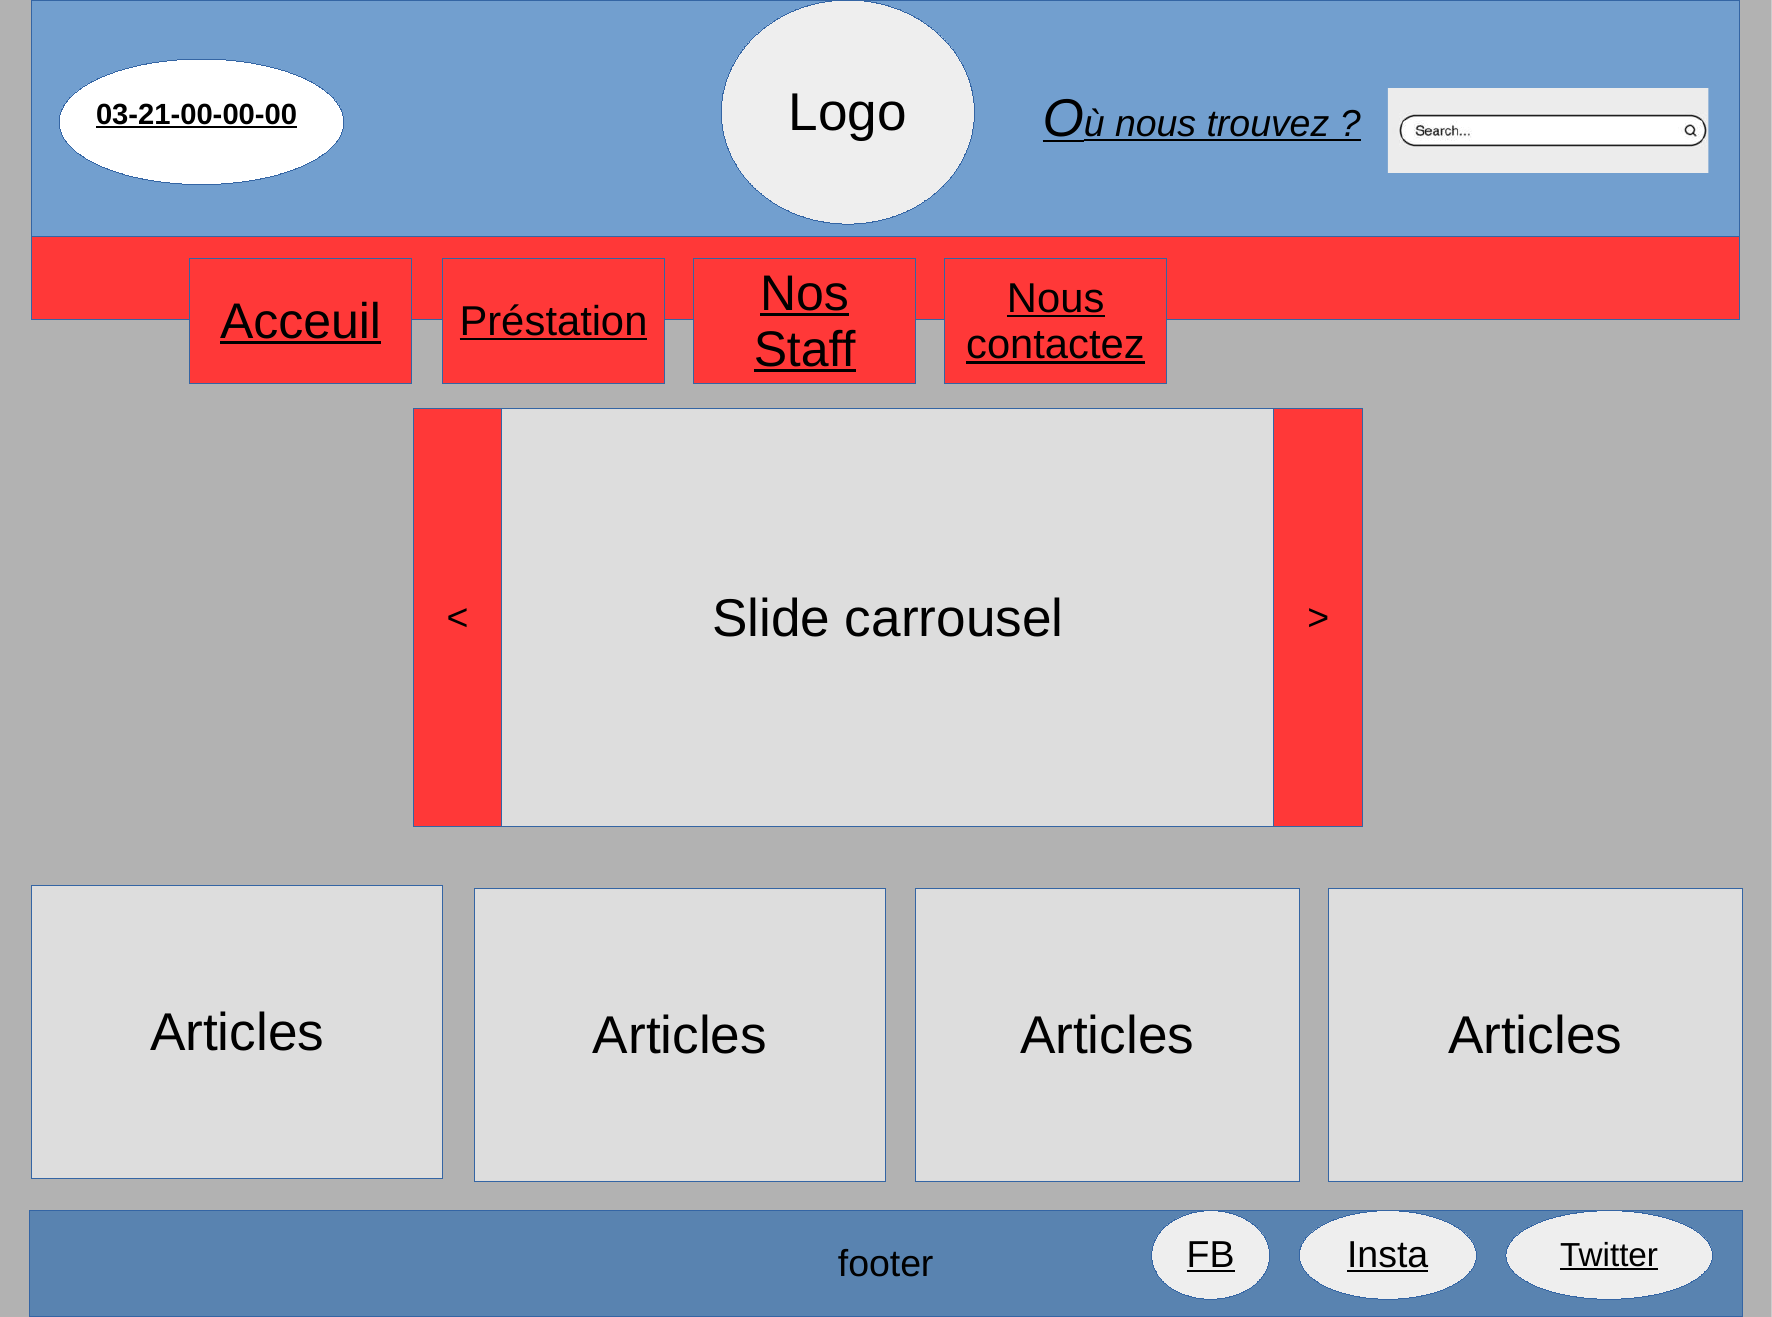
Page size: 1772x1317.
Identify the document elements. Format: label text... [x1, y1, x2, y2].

text_box Articles [474, 888, 886, 1182]
text_box [74, 150, 329, 185]
text_box FB [1151, 1210, 1270, 1300]
text_box > [1273, 408, 1363, 827]
picture [1387, 88, 1709, 173]
text_box Slide carrousel [502, 408, 1273, 827]
text_box Twitter [1505, 1210, 1713, 1300]
text_box Logo [721, 0, 975, 225]
text_box Articles [31, 885, 443, 1179]
text_box Nos Staff [693, 258, 916, 384]
text_box [31, 236, 1740, 320]
text_box Articles [1328, 888, 1743, 1182]
text_box Articles [915, 888, 1300, 1182]
text_box footer [29, 1210, 1743, 1317]
text_box Où nous trouvez ? [31, 0, 1740, 236]
text_box Acceuil [189, 258, 412, 384]
text_box 03-21-00-00-00 [56, 90, 344, 150]
text_box Préstation [442, 258, 665, 384]
text_box < [413, 408, 502, 827]
text_box [78, 59, 325, 90]
text_box Nous contactez [944, 258, 1167, 384]
text_box Insta [1299, 1210, 1477, 1300]
